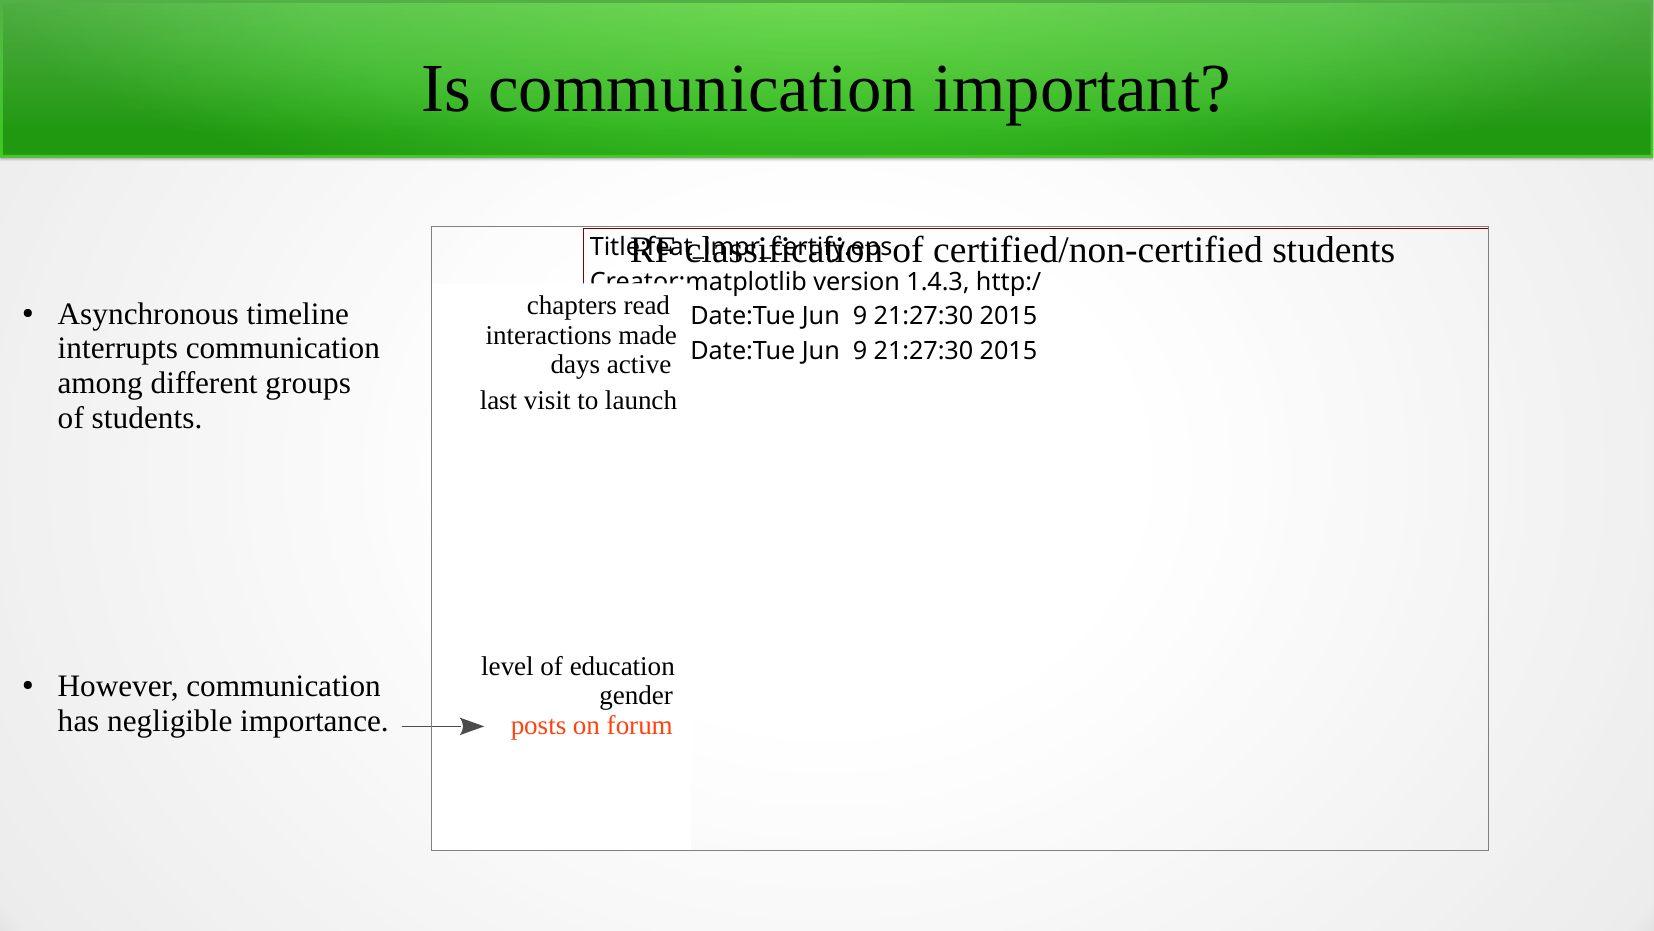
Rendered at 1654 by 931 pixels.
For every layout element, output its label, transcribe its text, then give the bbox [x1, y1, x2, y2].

text_box Asynchronous timeline interrupts communication among different groups of students. [7, 289, 404, 443]
text_box RF classification of certified/non-certified students [615, 221, 1412, 226]
title Is communication important? [82, 35, 1571, 142]
text_box However, communication has negligible importance. [7, 661, 412, 780]
text_box [431, 226, 1489, 851]
